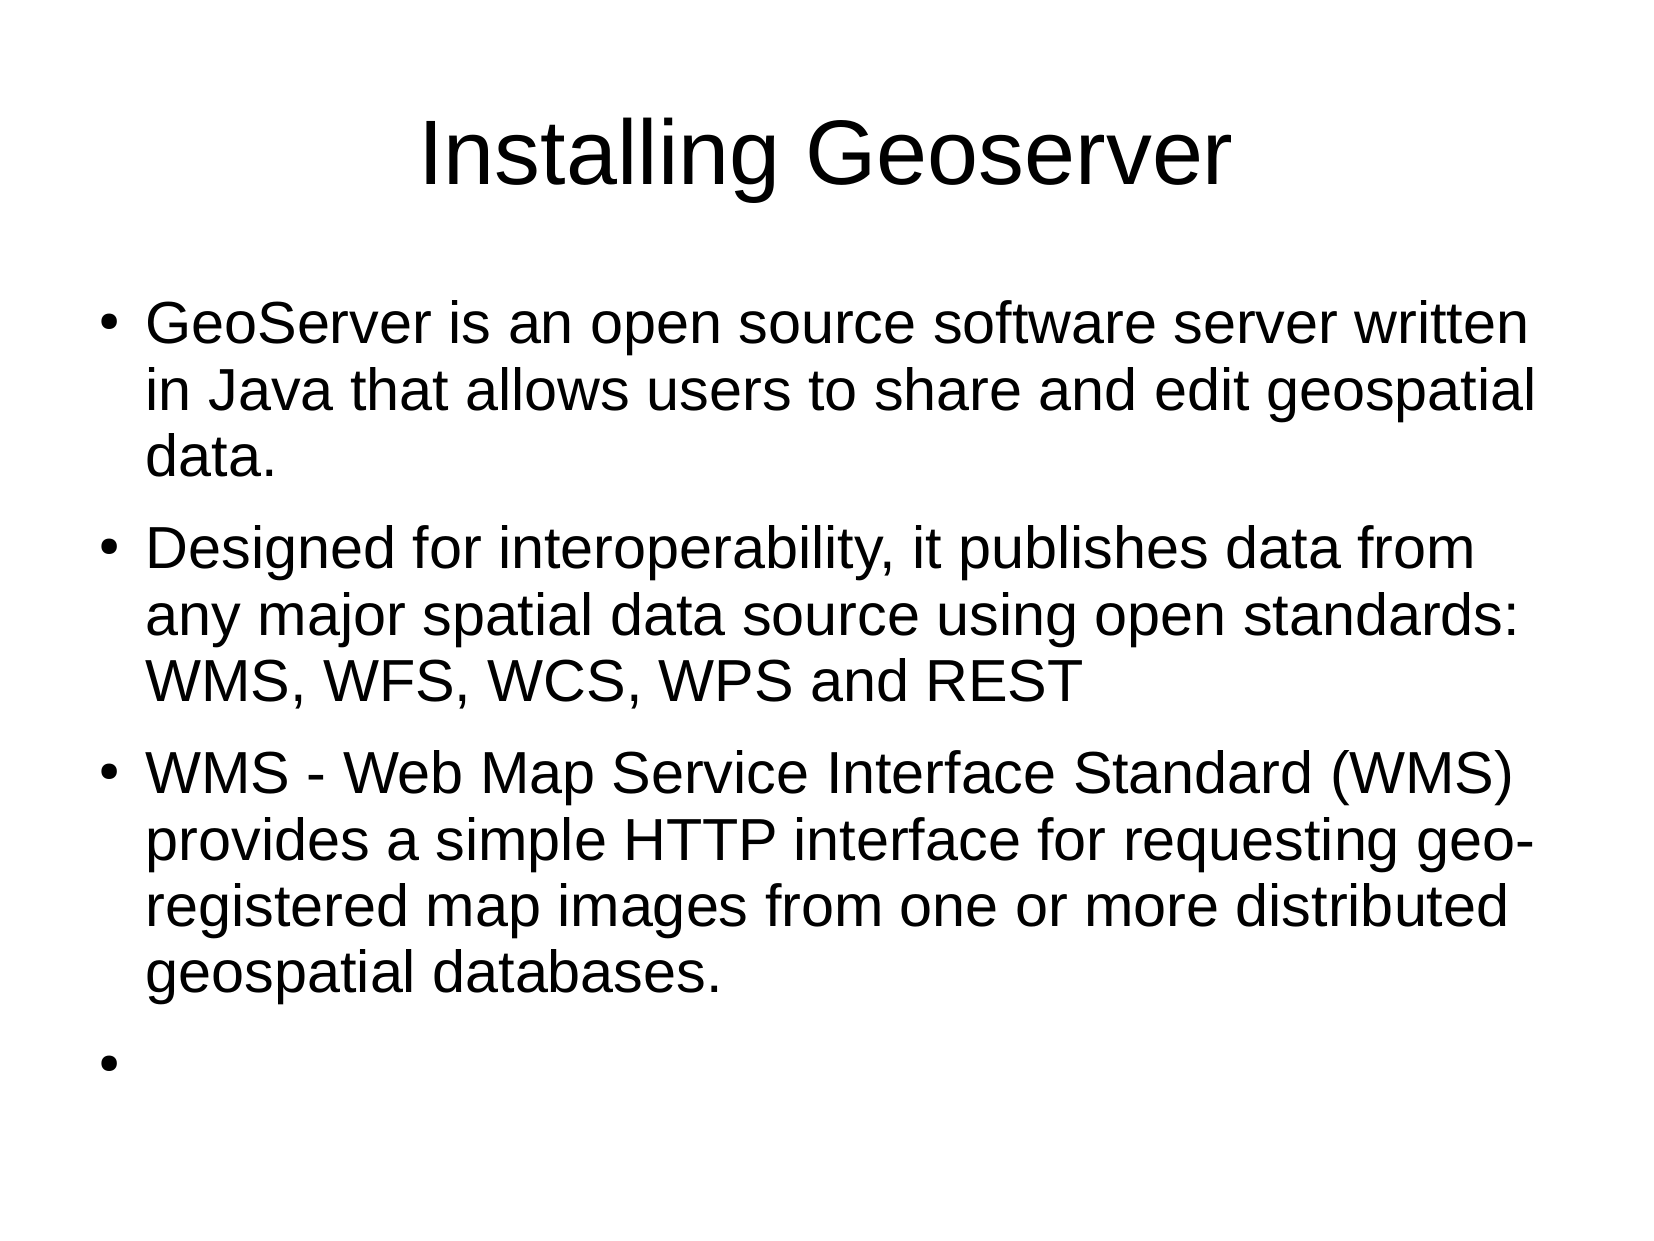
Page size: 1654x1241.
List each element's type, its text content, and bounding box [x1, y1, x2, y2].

title Installing Geoserver [82, 49, 1571, 257]
list GeoServer is an open source software server written in Java that allows users to share and edit geospatial data. Designed for interoperability, it publishes data from any major spatial data source using open standards: WMS, WFS, WCS, WPS and REST WMS - Web Map Service Interface Standard (WMS) provides a simple HTTP interface for requesting geo-registered map images from one or more distributed geospatial databases. [82, 290, 1571, 1010]
